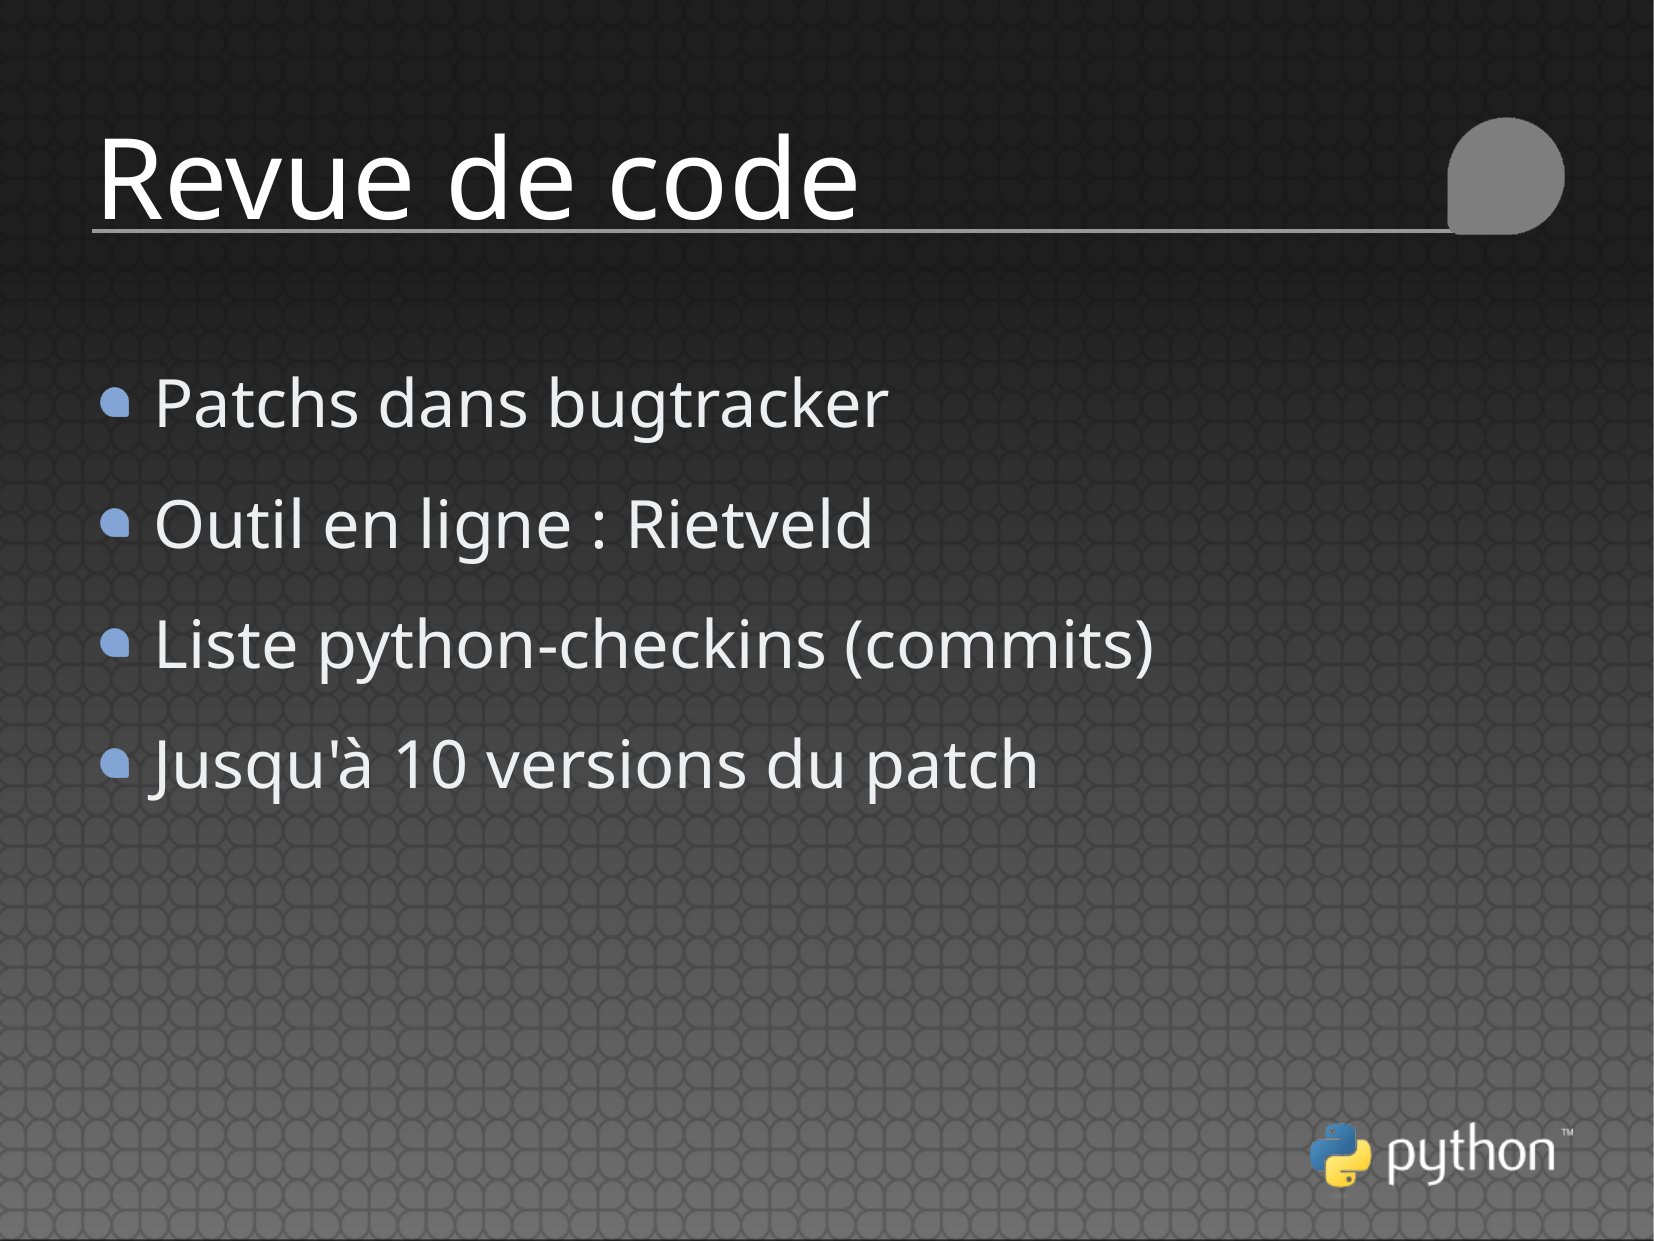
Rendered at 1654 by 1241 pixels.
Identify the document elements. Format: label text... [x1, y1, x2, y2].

list Patchs dans bugtracker Outil en ligne : Rietveld Liste python-checkins (commits) Jusqu'à 10 versions du patch [82, 356, 1571, 1094]
picture [0, 0, 1654, 1241]
title Revue de code [94, 100, 1426, 251]
